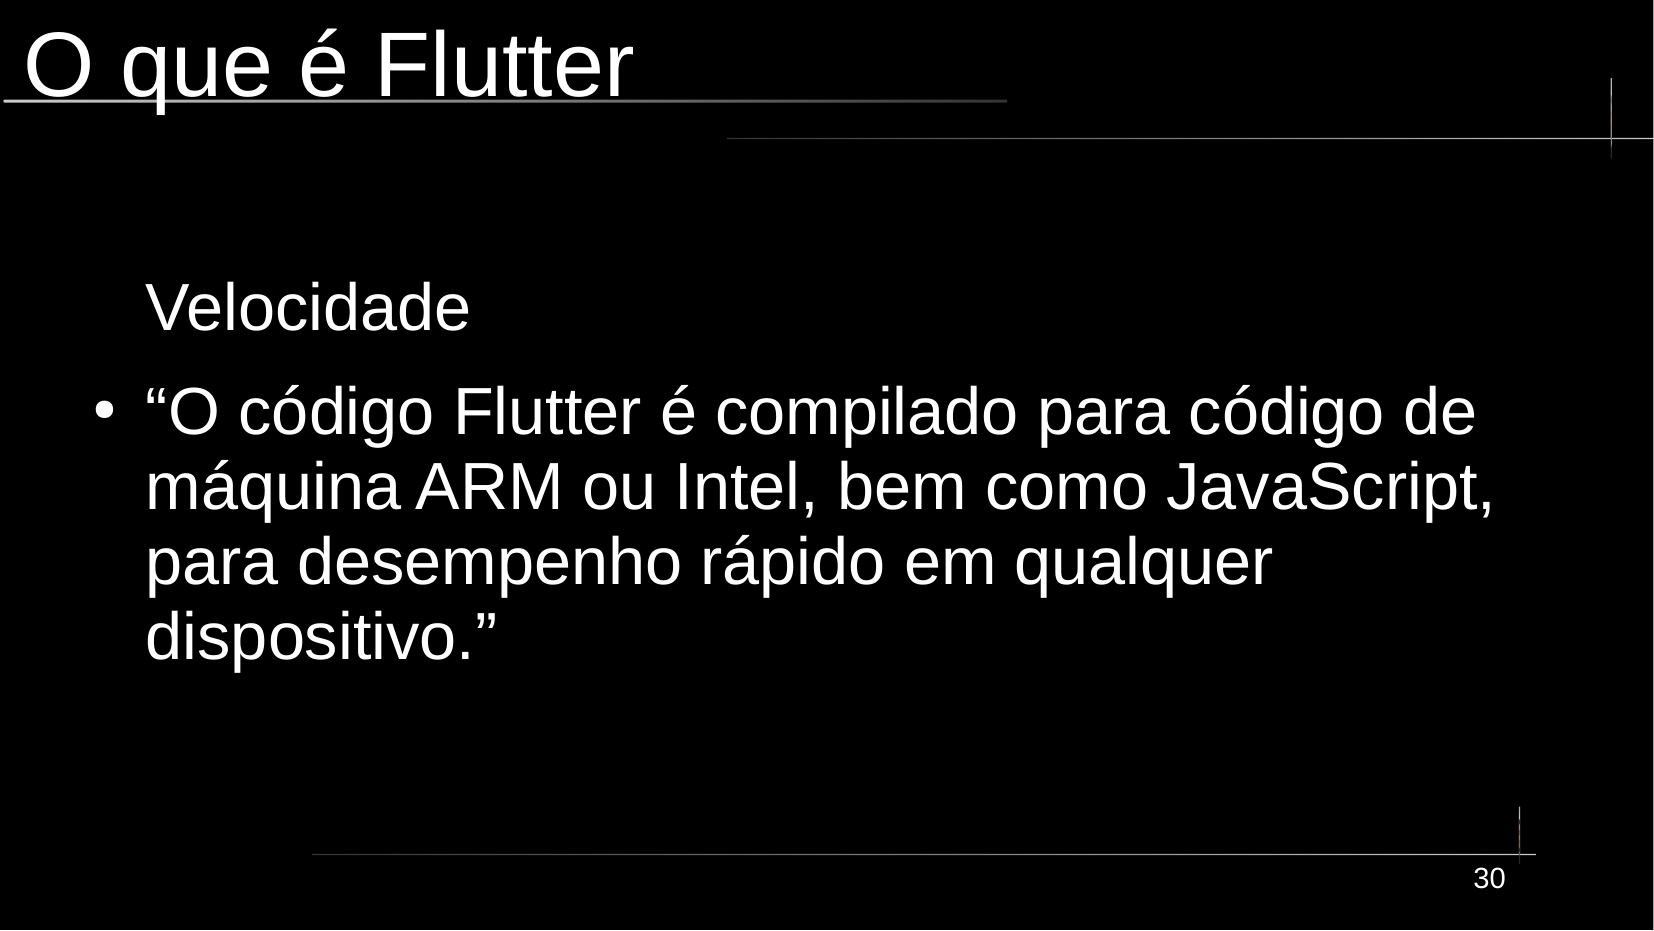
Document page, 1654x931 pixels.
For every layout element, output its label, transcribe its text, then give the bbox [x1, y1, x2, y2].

subtitle Velocidade “O código Flutter é compilado para código de máquina ARM ou Intel, bem como JavaScript, para desempenho rápido em qualquer dispositivo.” [75, 150, 1564, 690]
title O que é Flutter [23, 11, 1589, 119]
